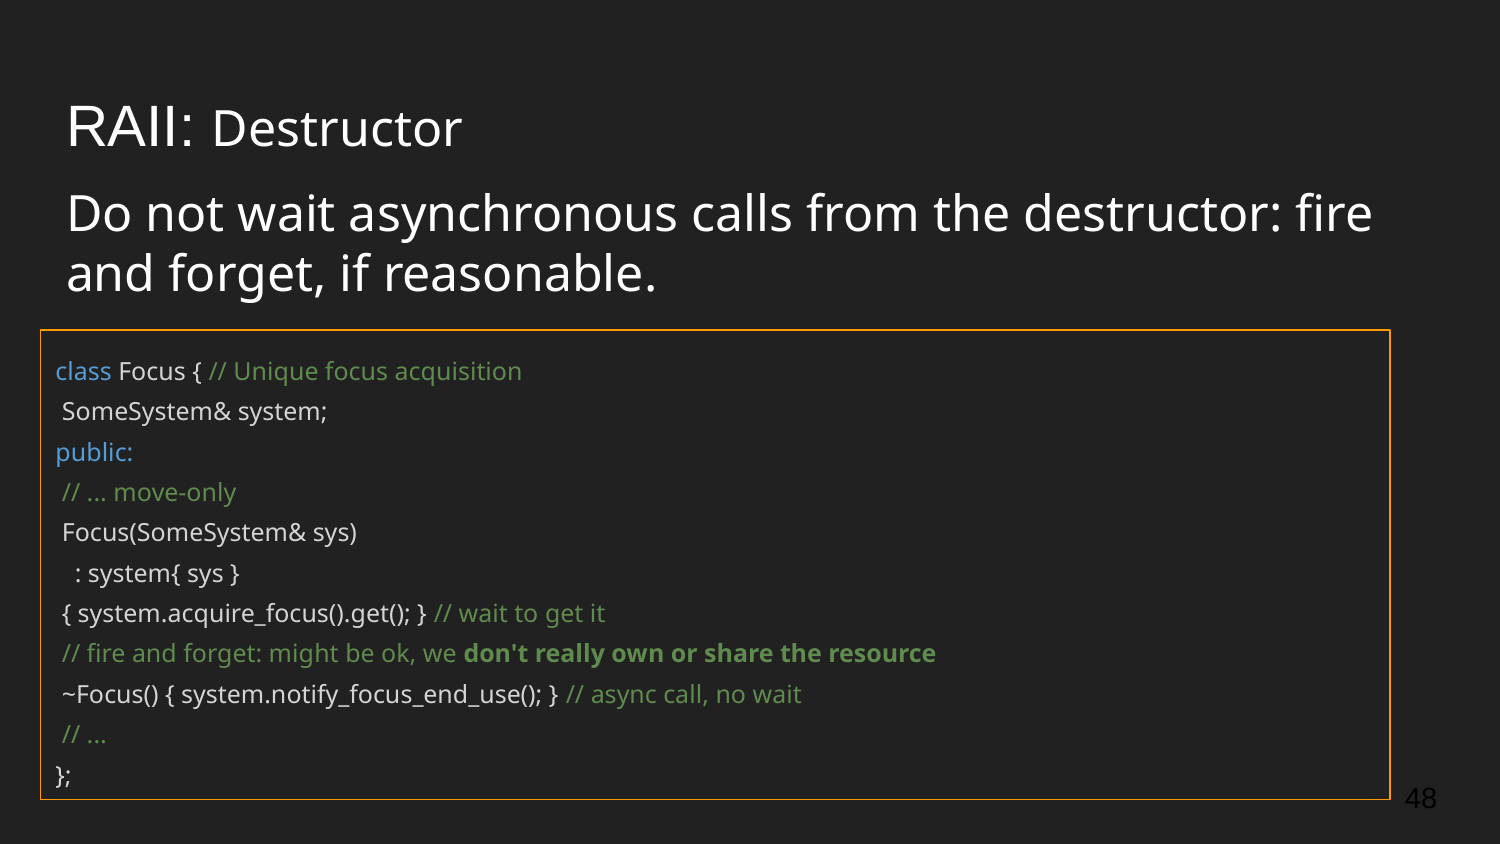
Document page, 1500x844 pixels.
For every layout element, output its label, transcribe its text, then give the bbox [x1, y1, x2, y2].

slide_number <number> [1389, 764, 1480, 830]
list class Focus { // Unique focus acquisition SomeSystem& system; public: // ... move-only Focus(SomeSystem& sys) : system{ sys } { system.acquire_focus().get(); } // wait to get it // fire and forget: might be ok, we don't really own or share the resource ~Focus() { system.notify_focus_end_use(); } // async call, no wait // ... }; [40, 329, 1390, 800]
title RAII: Destructor [51, 72, 1449, 166]
list Do not wait asynchronous calls from the destructor: fire and forget, if reasonable. [51, 166, 1449, 330]
